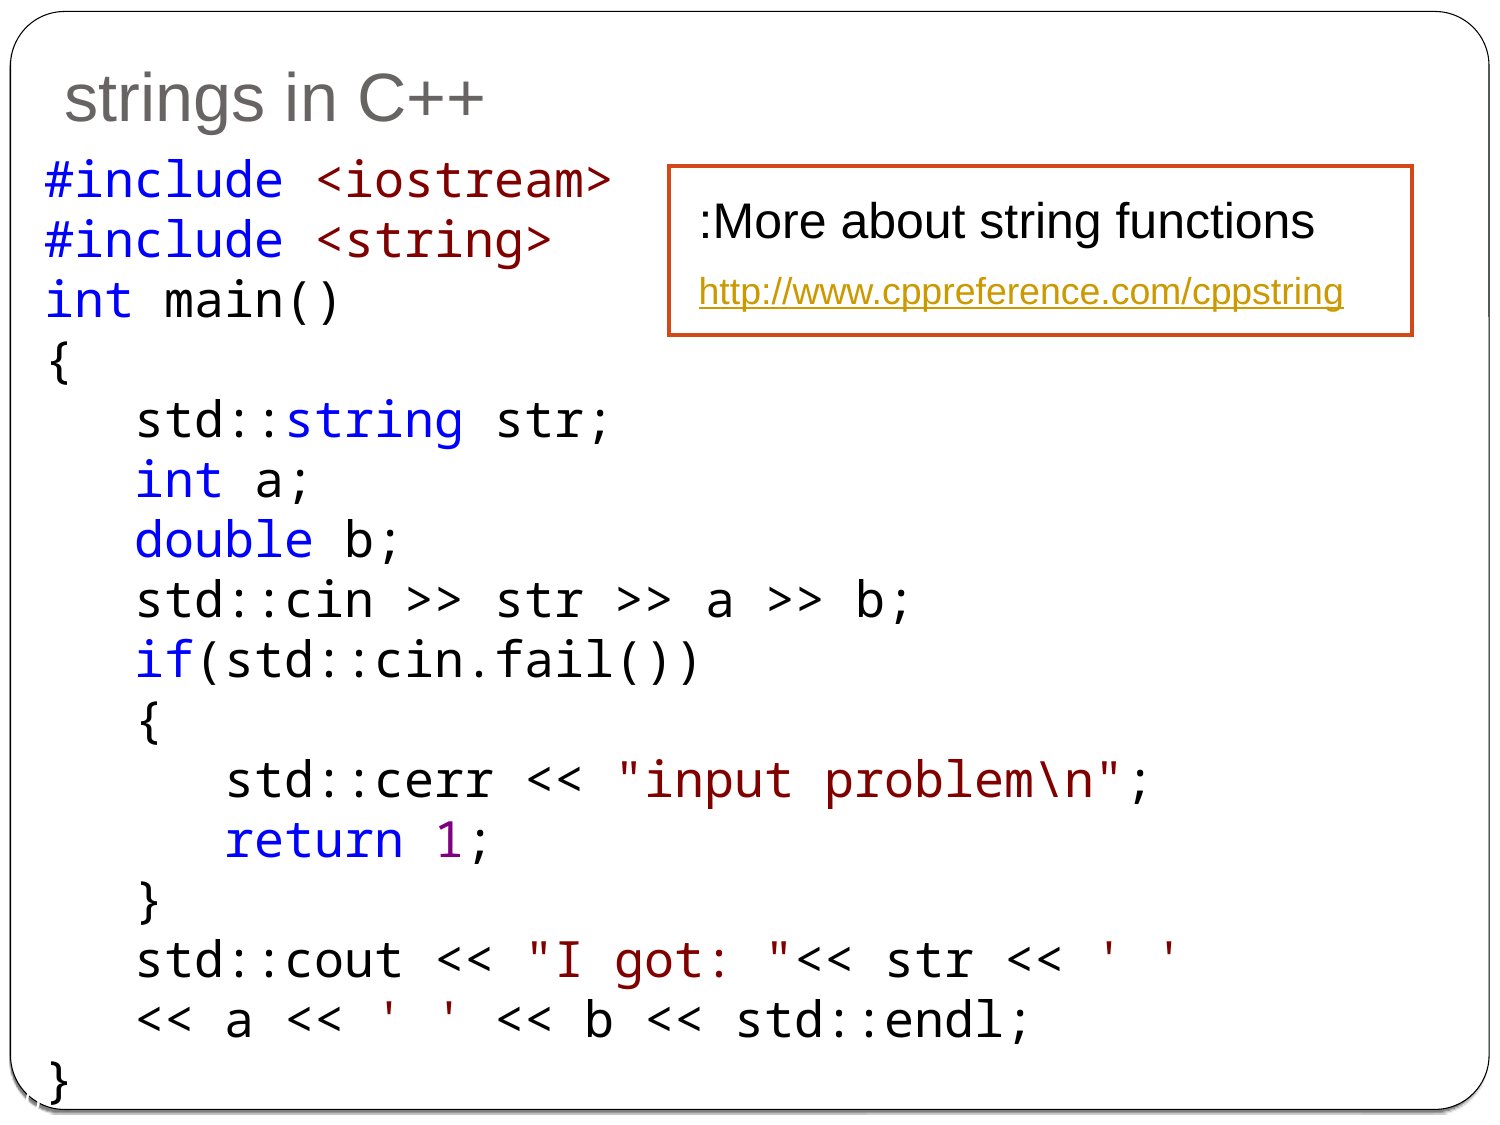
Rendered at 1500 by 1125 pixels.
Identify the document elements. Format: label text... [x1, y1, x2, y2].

list #include <iostream> #include <string> int main() { std::string str; int a; double b; std::cin >> str >> a >> b; if(std::cin.fail()) { std::cerr << "input problem\n"; return 1; } std::cout << "I got: "<< str << ' ' << a << ' ' << b << std::endl; } [30, 140, 1455, 1066]
title strings in C++ [50, 45, 1450, 140]
text_box More about string functions: http://www.cppreference.com/cppstring [668, 166, 1413, 335]
slide_number <number> [0, 1074, 50, 1125]
